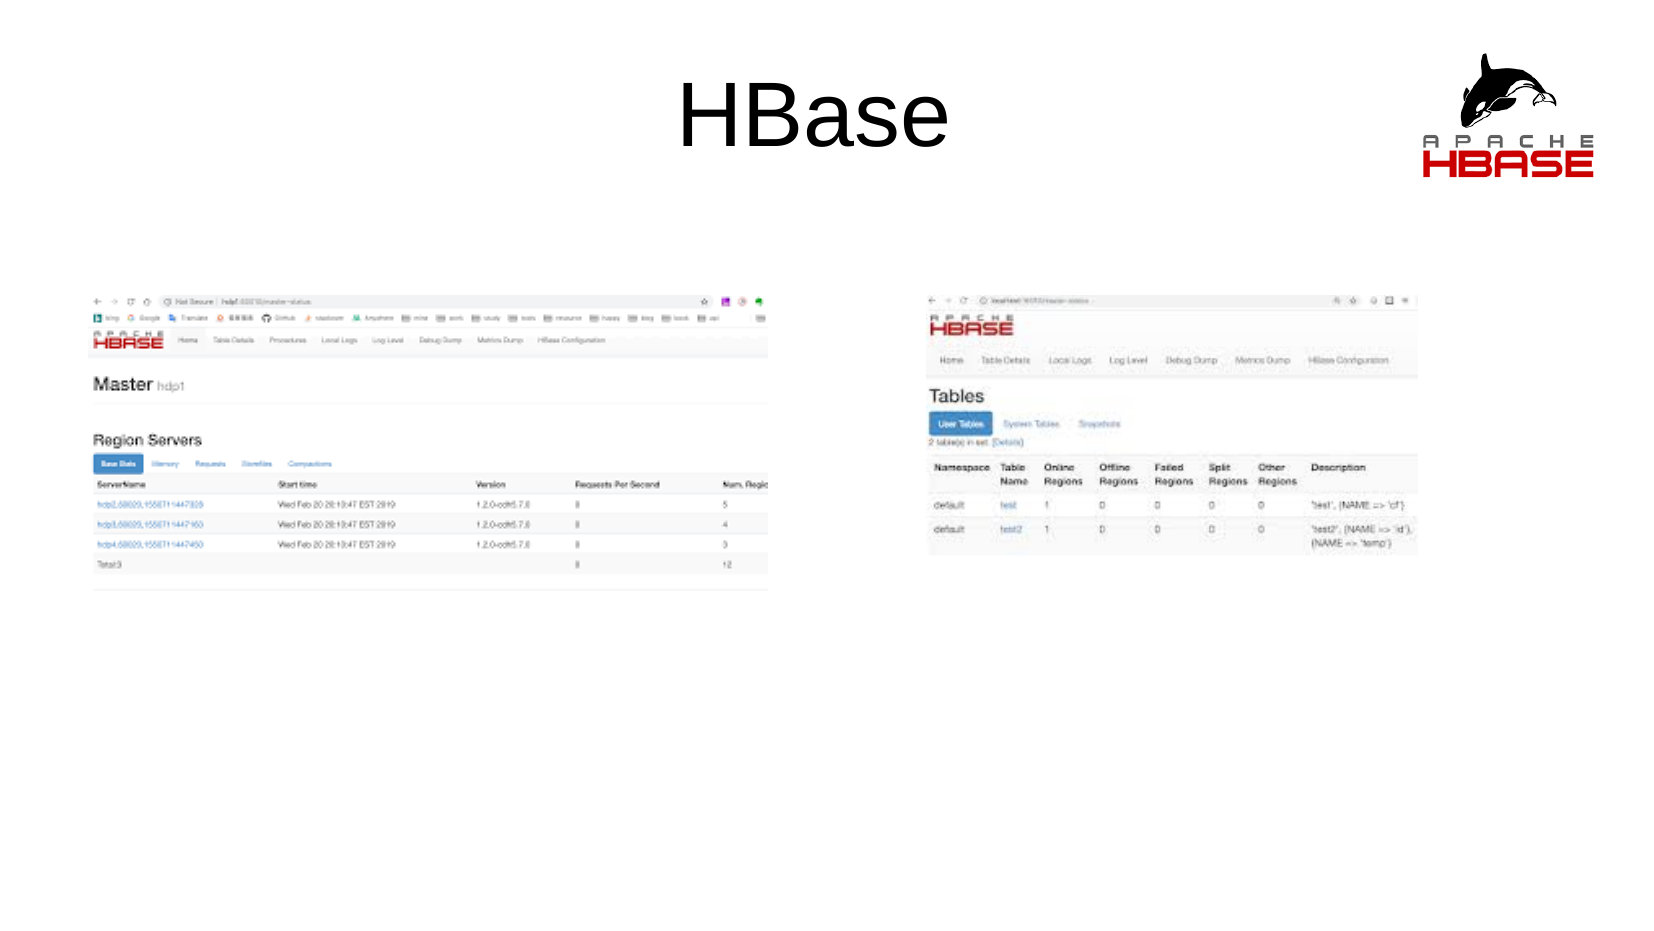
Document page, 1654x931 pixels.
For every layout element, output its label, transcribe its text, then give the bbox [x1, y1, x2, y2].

picture [88, 295, 768, 591]
picture [926, 295, 1418, 567]
picture [1390, 37, 1625, 207]
title HBase [82, 37, 1390, 193]
